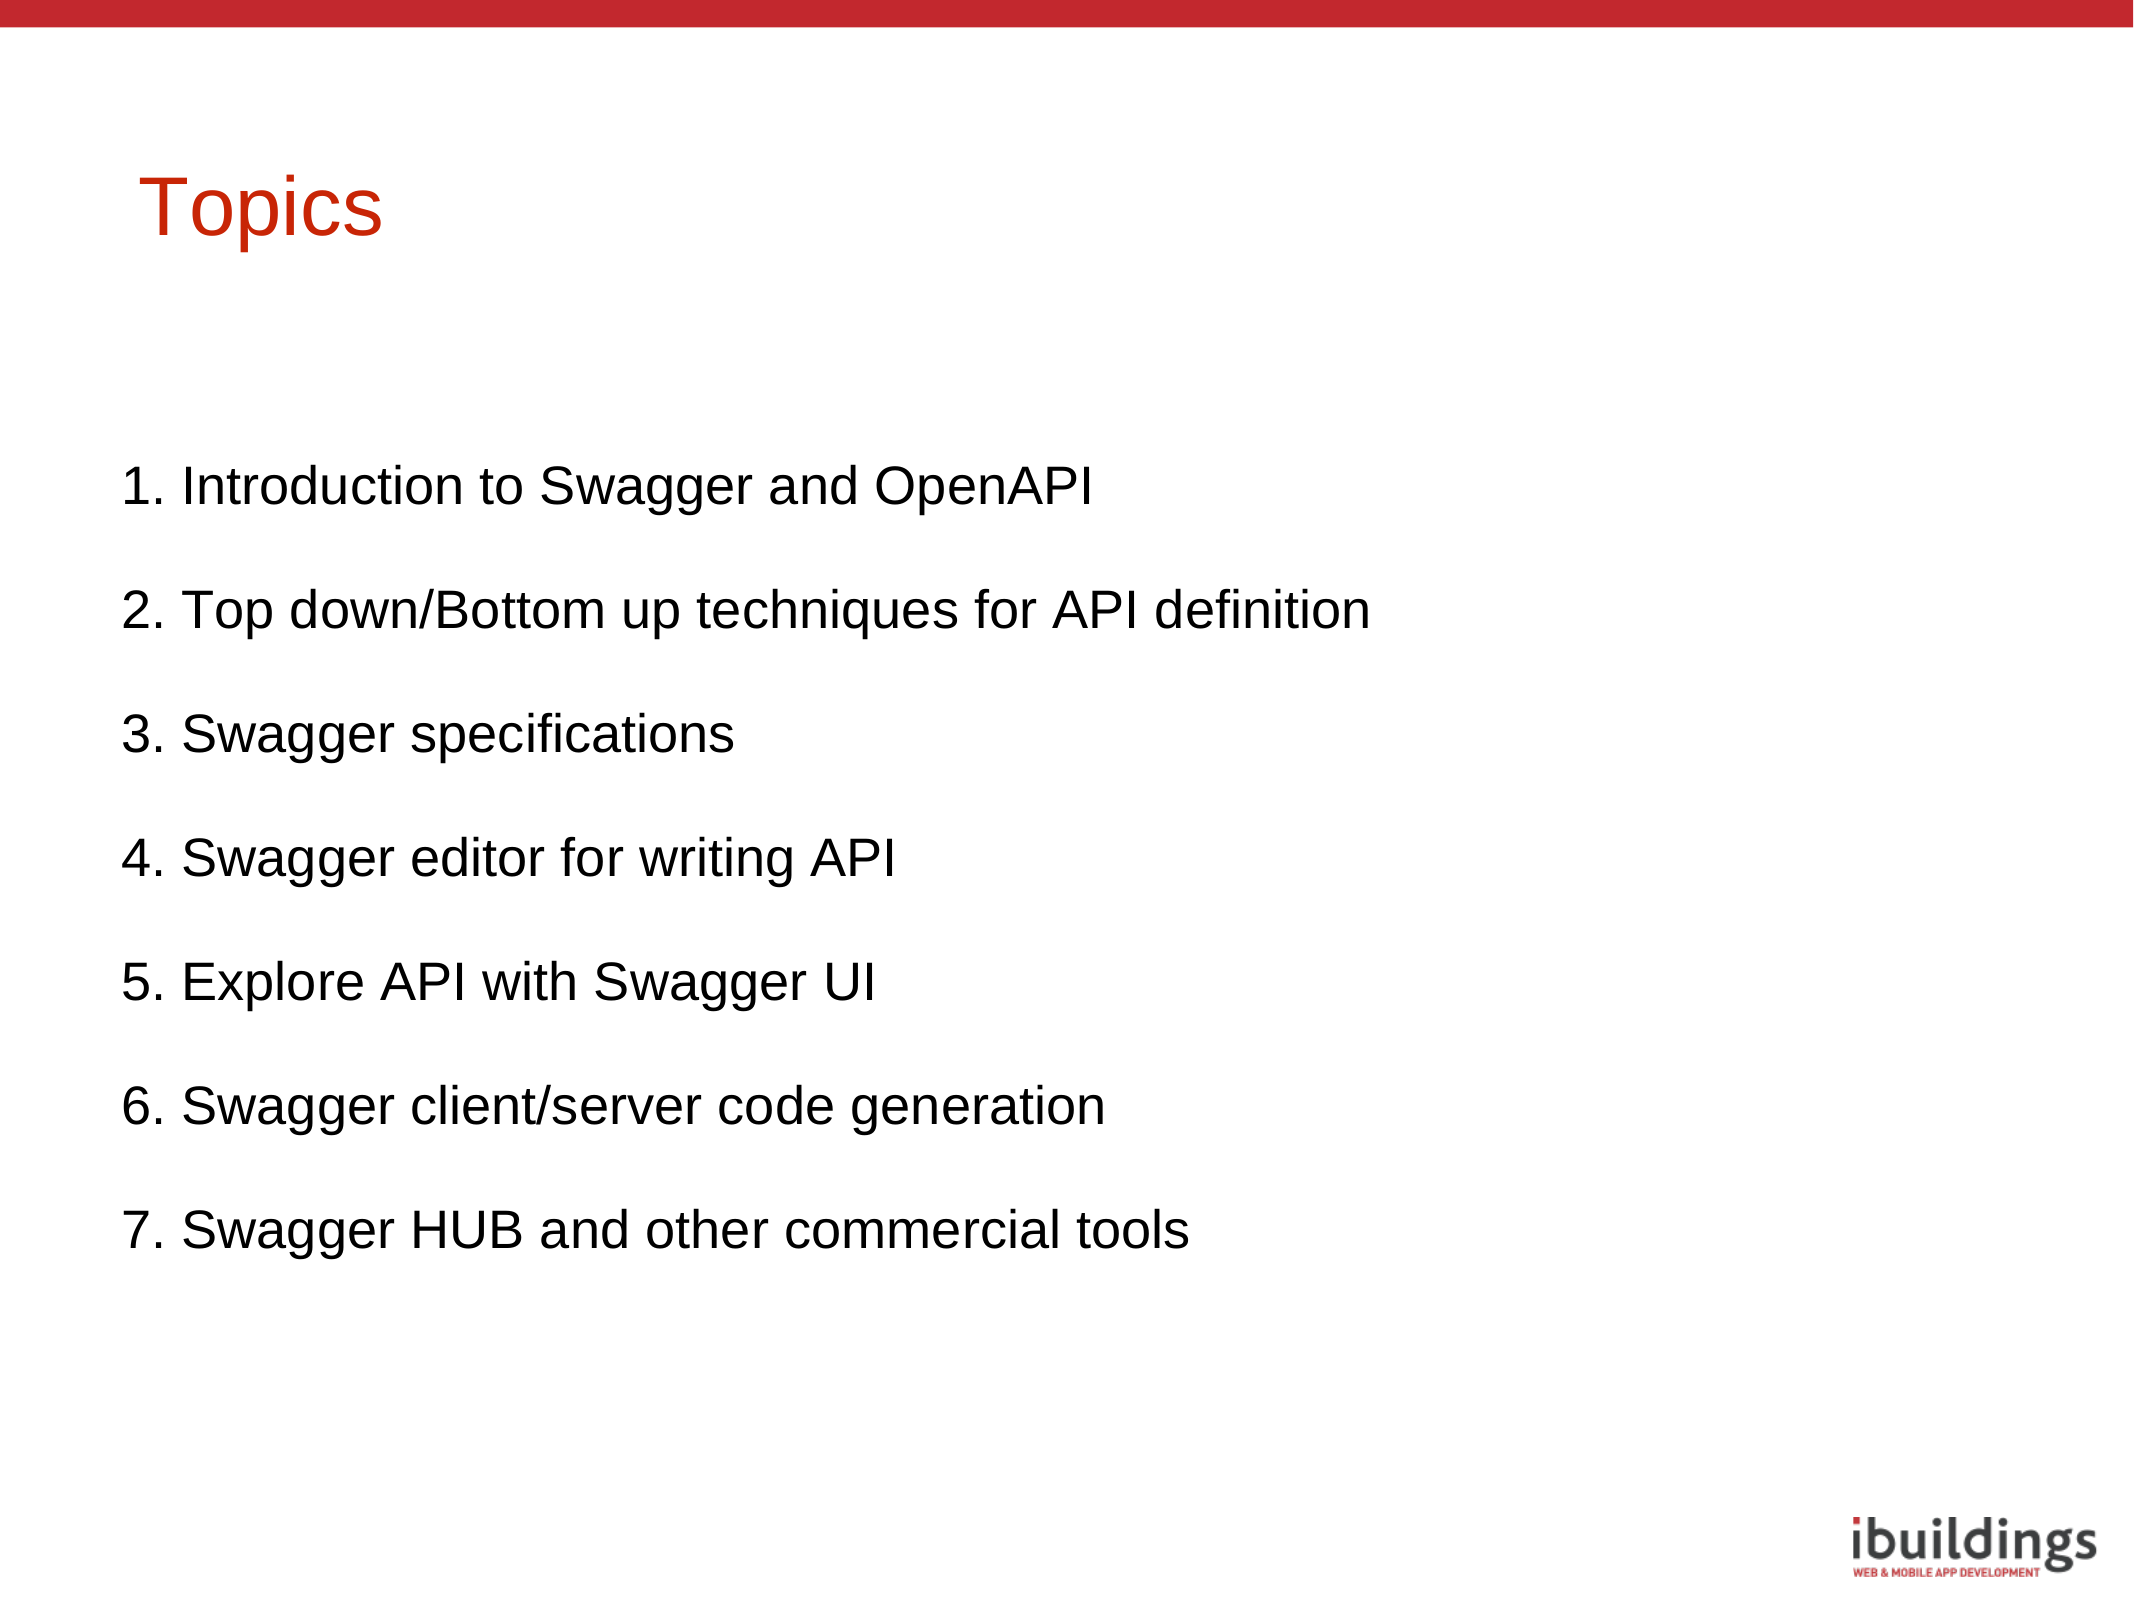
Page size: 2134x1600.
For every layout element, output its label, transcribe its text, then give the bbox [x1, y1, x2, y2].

picture [1853, 1517, 2099, 1577]
title Topics [95, 137, 1916, 268]
text_box Introduction to Swagger and OpenAPI Top down/Bottom up techniques for API definition Swagger specifications Swagger editor for writing API Explore API with Swagger UI Swagger client/server code generation Swagger HUB and other commercial tools [106, 318, 1747, 1328]
